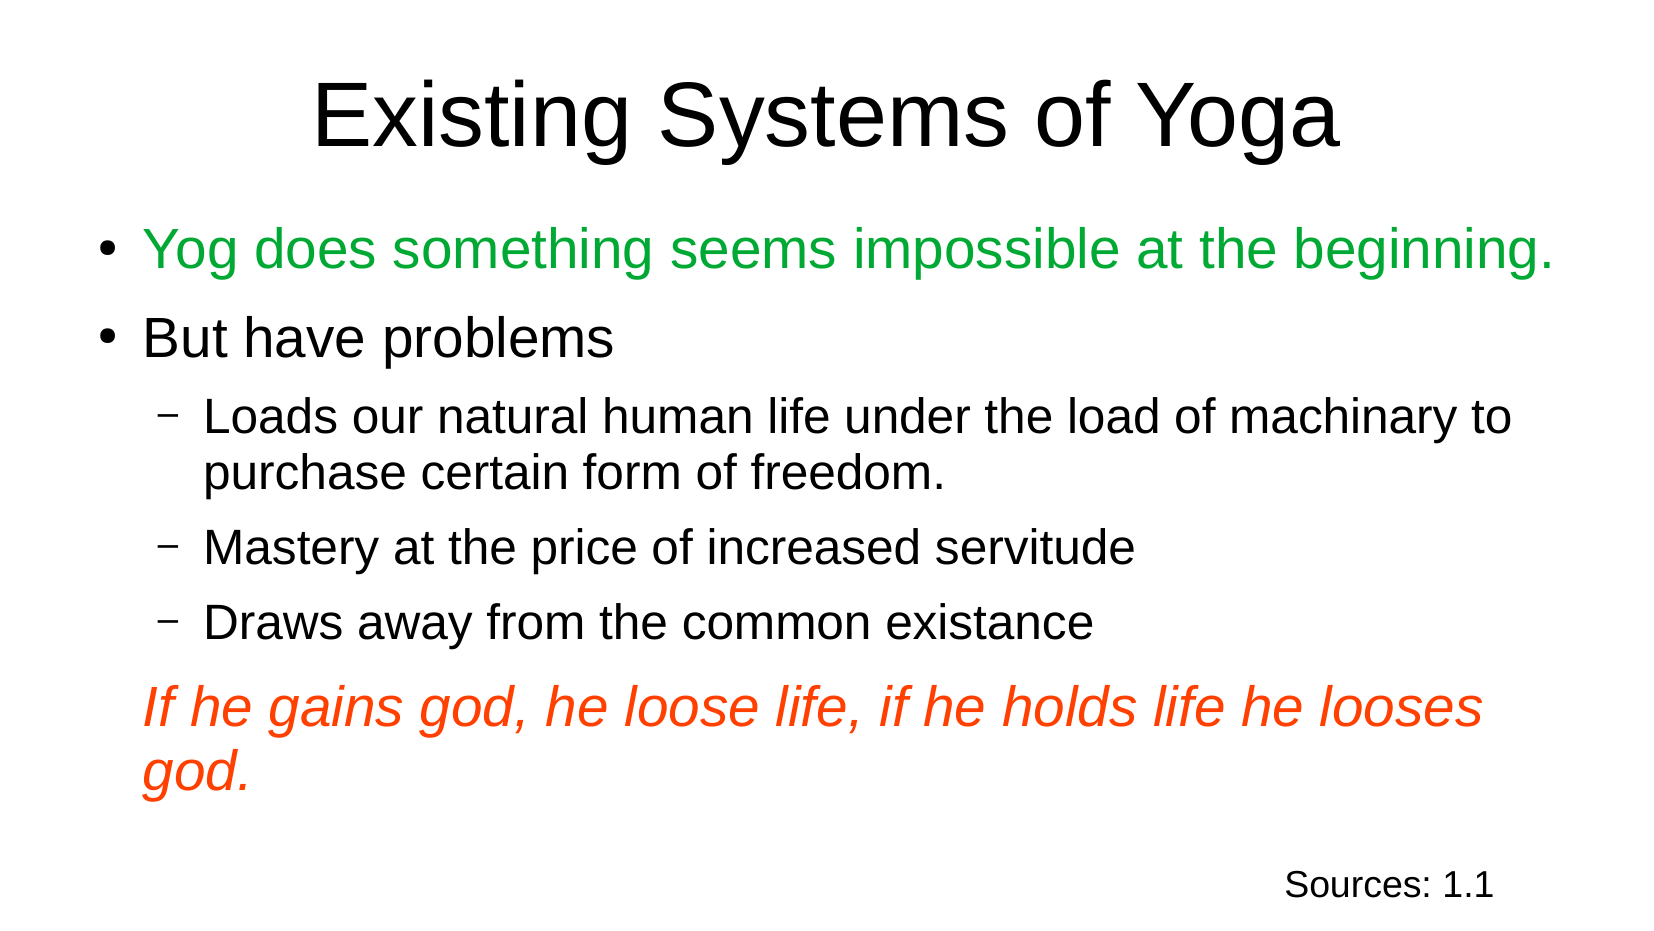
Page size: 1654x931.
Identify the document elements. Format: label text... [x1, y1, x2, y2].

text_box Sources: 1.1 [1269, 856, 1531, 914]
list Yog does something seems impossible at the beginning. But have problems Loads our natural human life under the load of machinary to purchase certain form of freedom. Mastery at the price of increased servitude Draws away from the common existance If he gains god, he loose life, if he holds life he looses god. [82, 217, 1571, 857]
title Existing Systems of Yoga [82, 37, 1571, 193]
